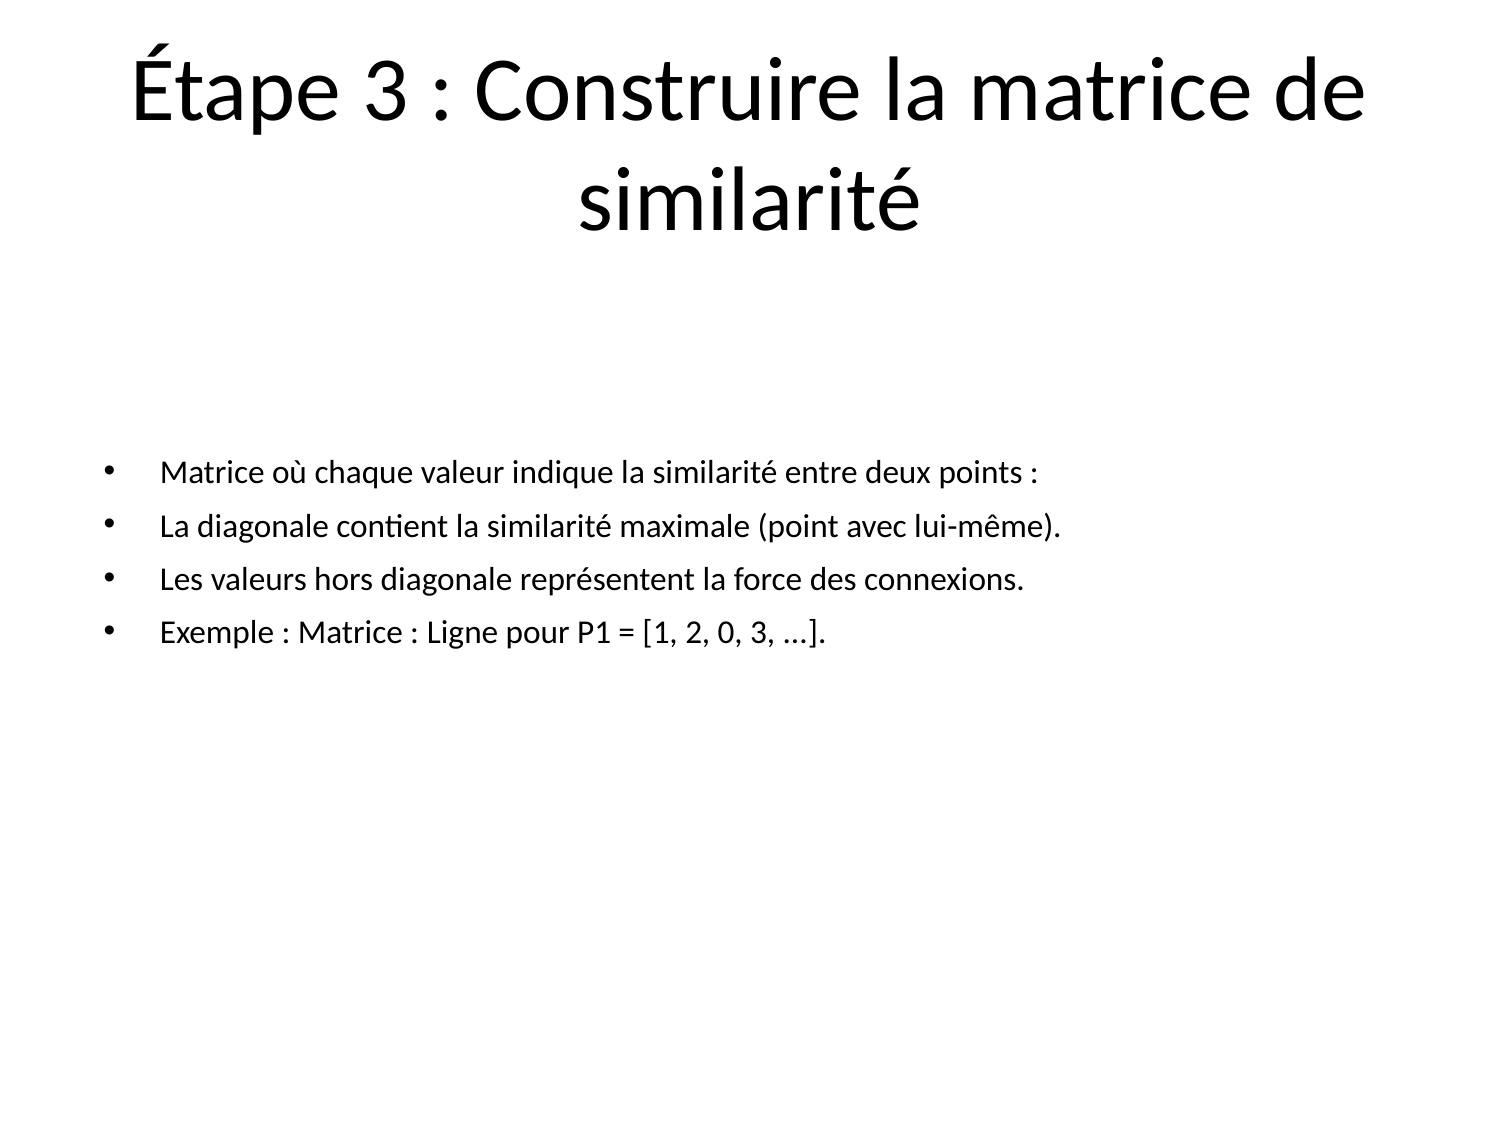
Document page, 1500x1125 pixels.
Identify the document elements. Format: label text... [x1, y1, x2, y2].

list Matrice où chaque valeur indique la similarité entre deux points : La diagonale contient la similarité maximale (point avec lui-même). Les valeurs hors diagonale représentent la force des connexions. Exemple : Matrice : Ligne pour P1 = [1, 2, 0, 3, ...]. [88, 442, 1439, 1125]
title Étape 3 : Construire la matrice de similarité [75, 45, 1425, 233]
